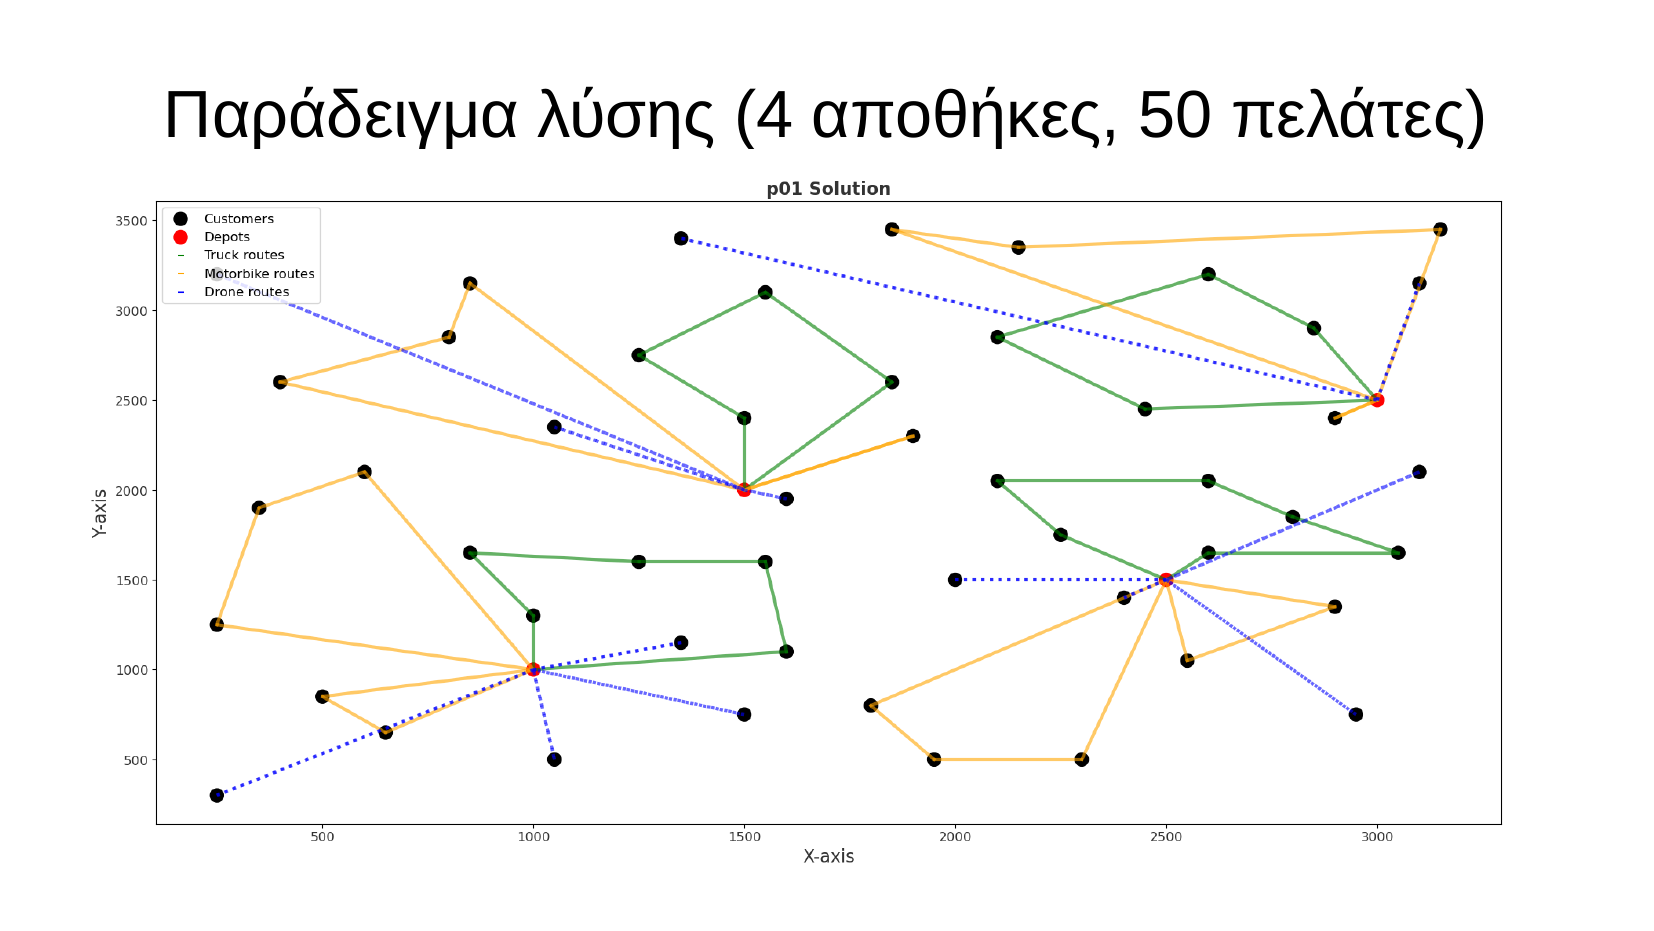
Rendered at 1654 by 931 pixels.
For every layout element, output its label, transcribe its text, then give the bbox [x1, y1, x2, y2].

picture [37, 149, 1519, 910]
title Παράδειγμα λύσης (4 αποθήκες, 50 πελάτες) [82, 37, 1571, 193]
